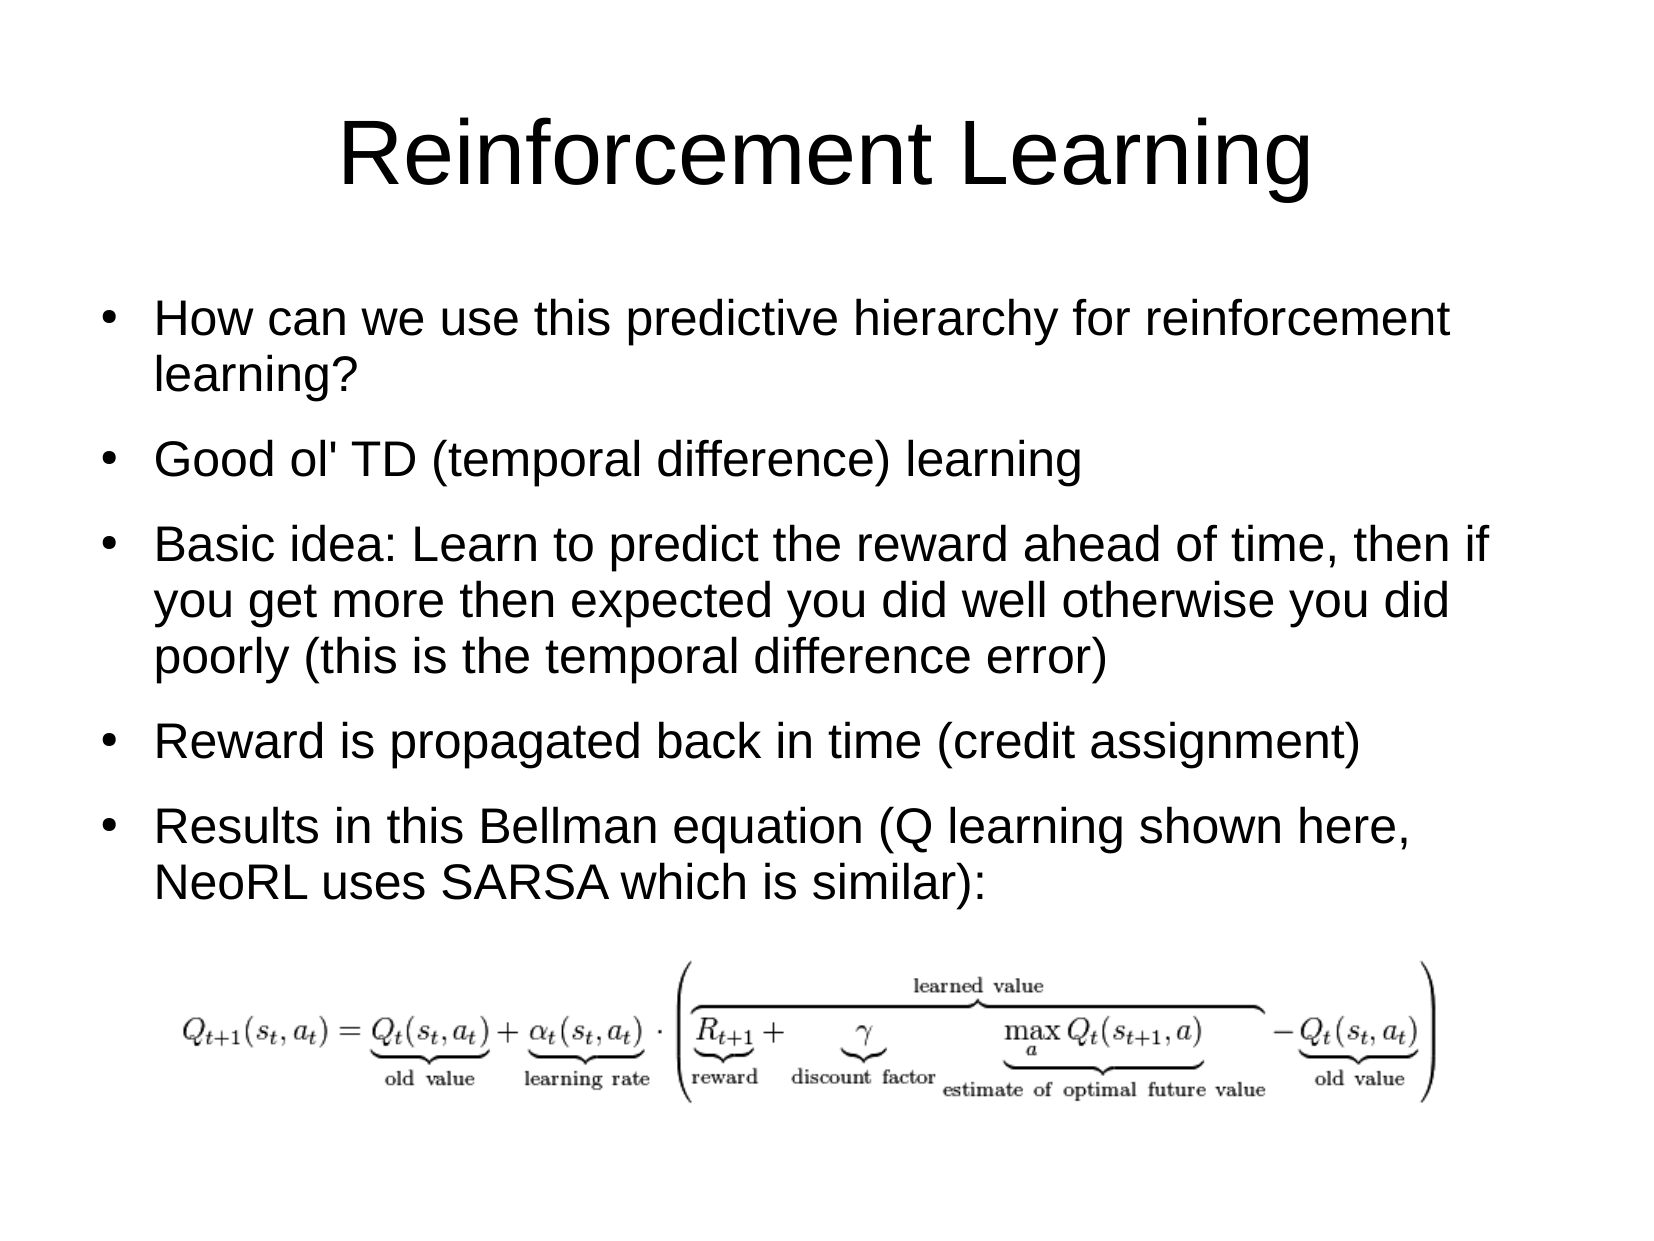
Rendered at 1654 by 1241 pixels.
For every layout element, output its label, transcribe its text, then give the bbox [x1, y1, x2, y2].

title Reinforcement Learning [82, 49, 1571, 257]
list How can we use this predictive hierarchy for reinforcement learning? Good ol' TD (temporal difference) learning Basic idea: Learn to predict the reward ahead of time, then if you get more then expected you did well otherwise you did poorly (this is the temporal difference error) Reward is propagated back in time (credit assignment) Results in this Bellman equation (Q learning shown here, NeoRL uses SARSA which is similar): [82, 290, 1571, 1109]
picture [165, 955, 1456, 1109]
